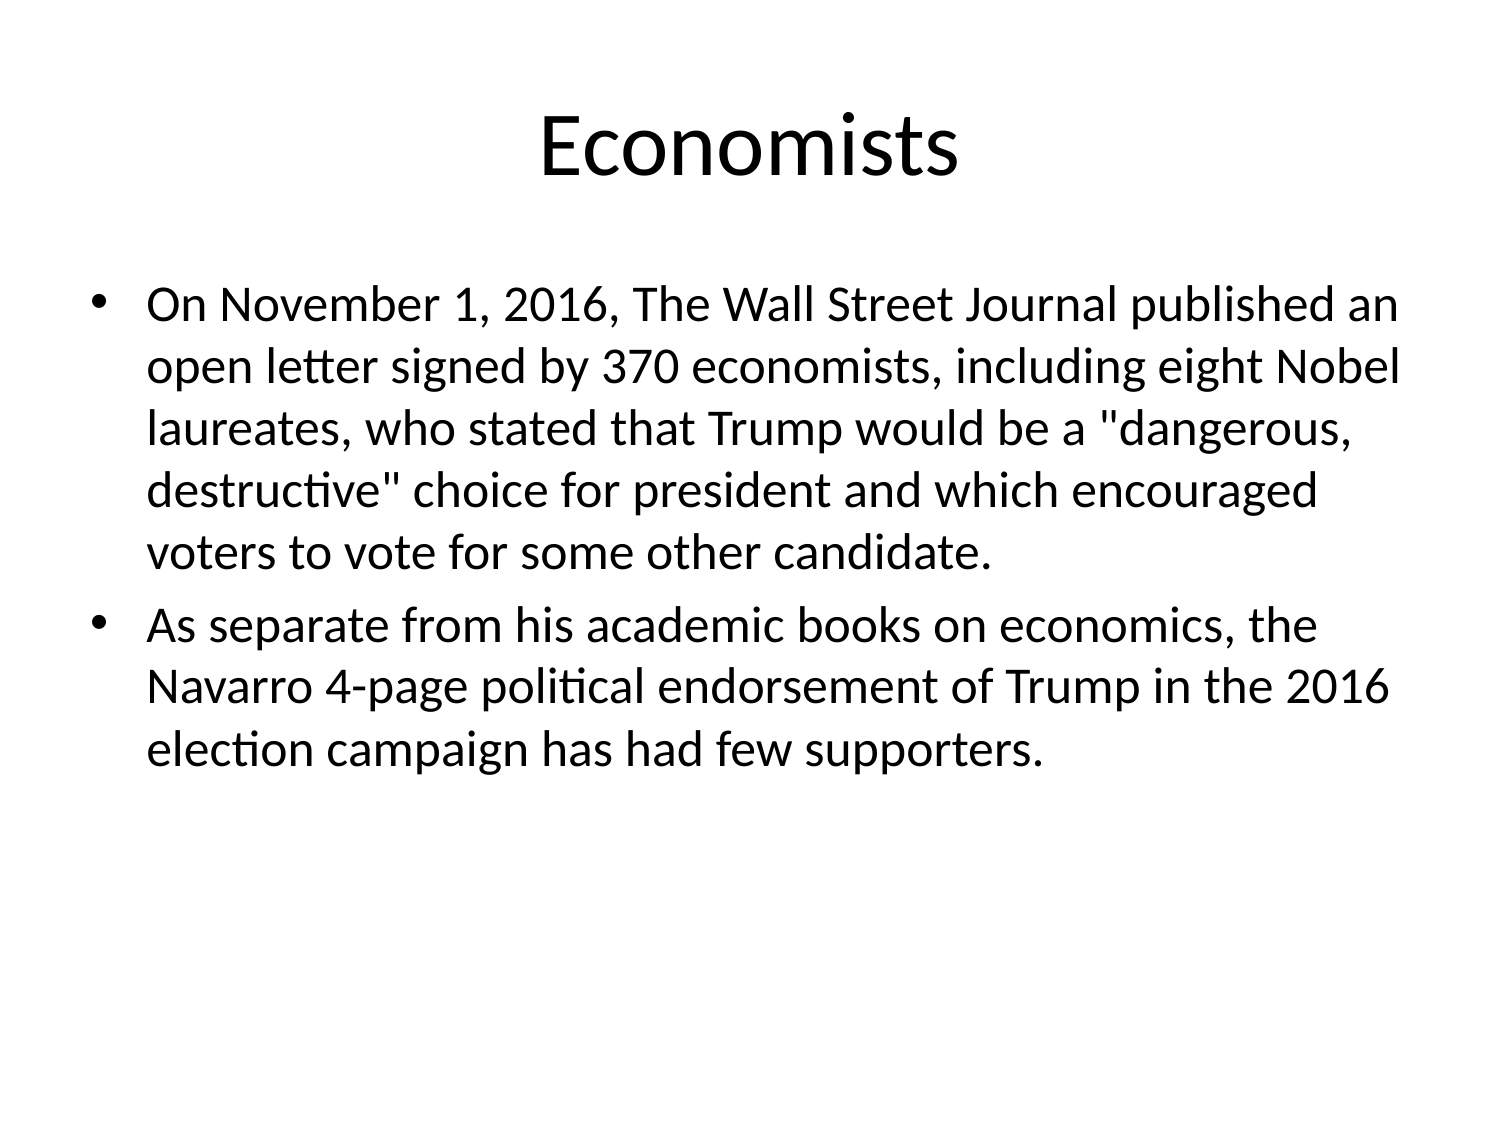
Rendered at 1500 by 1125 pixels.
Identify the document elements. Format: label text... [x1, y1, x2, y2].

title Economists [75, 45, 1425, 233]
list On November 1, 2016, The Wall Street Journal published an open letter signed by 370 economists, including eight Nobel laureates, who stated that Trump would be a "dangerous, destructive" choice for president and which encouraged voters to vote for some other candidate. As separate from his academic books on economics, the Navarro 4-page political endorsement of Trump in the 2016 election campaign has had few supporters. [75, 262, 1425, 1005]
